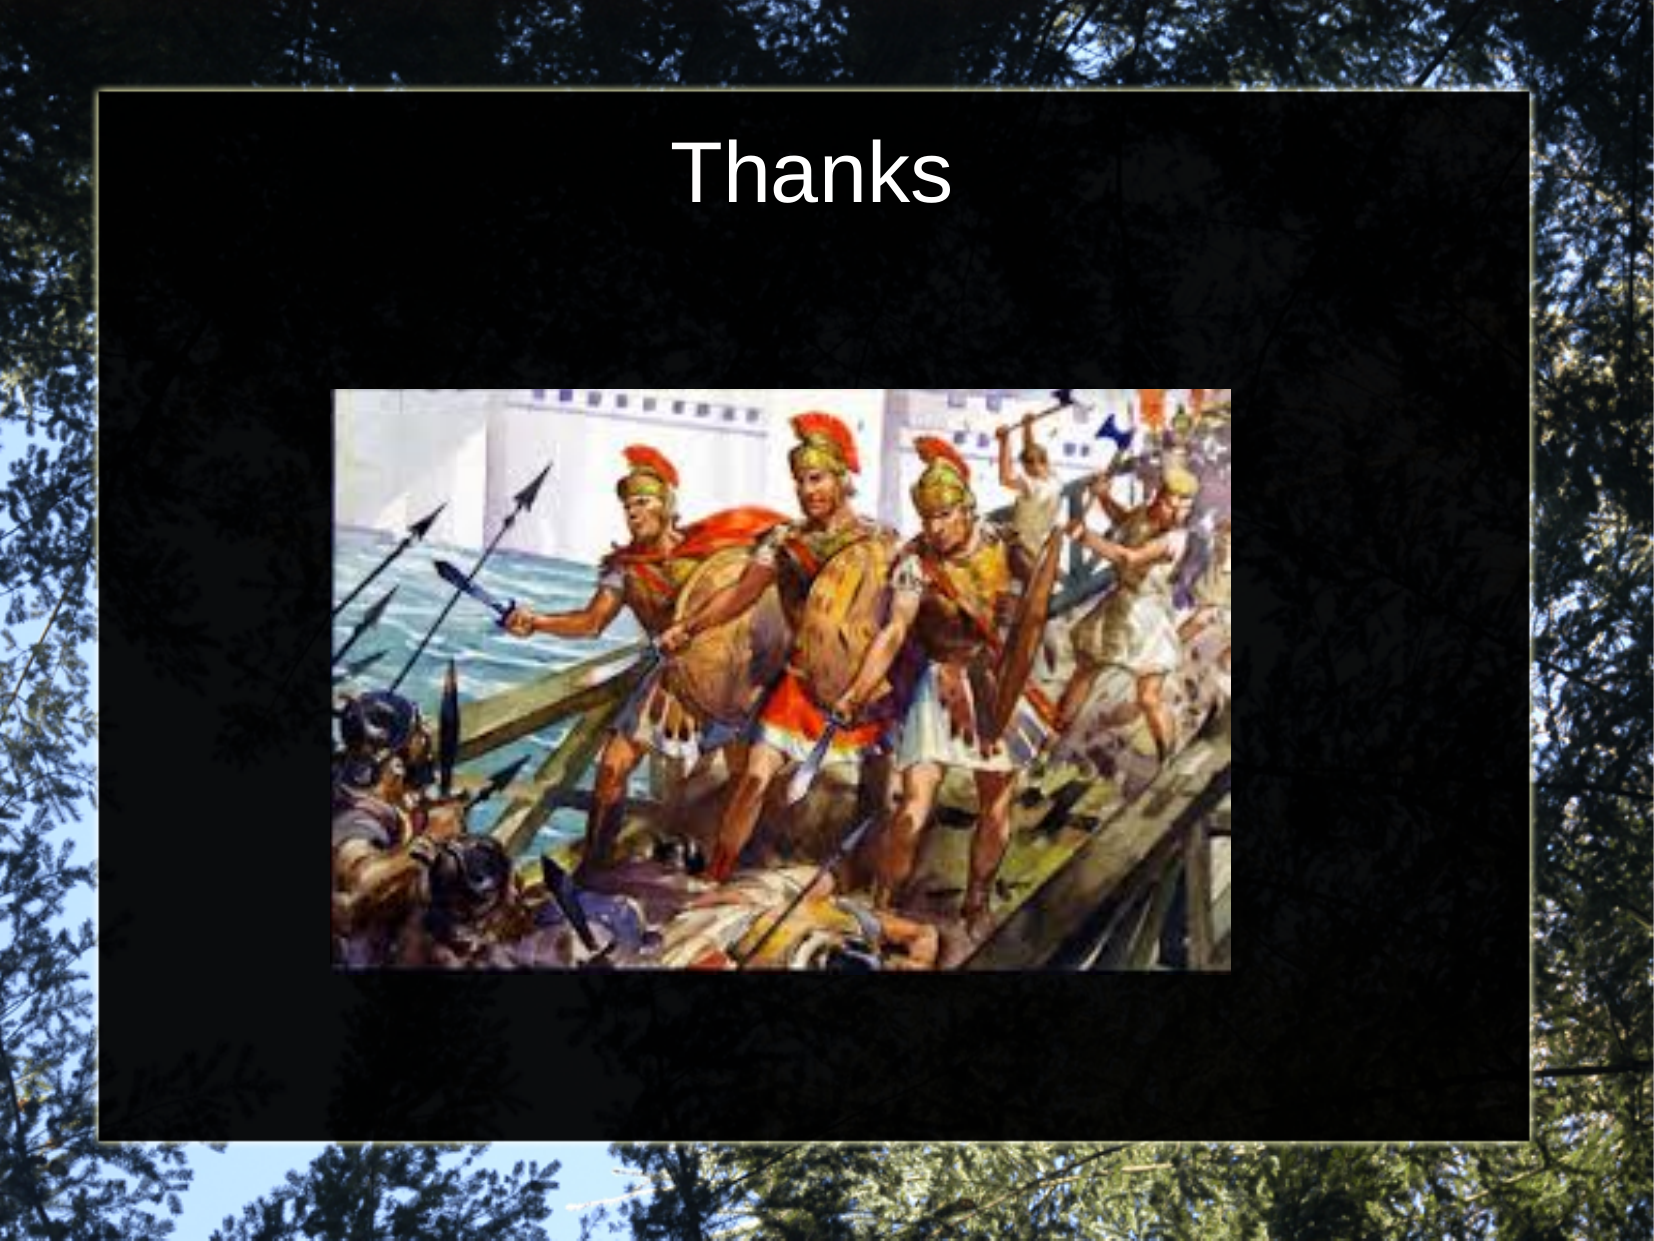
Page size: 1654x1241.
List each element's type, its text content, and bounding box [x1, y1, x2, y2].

picture [0, 0, 1654, 1241]
title Thanks [88, 88, 1536, 257]
